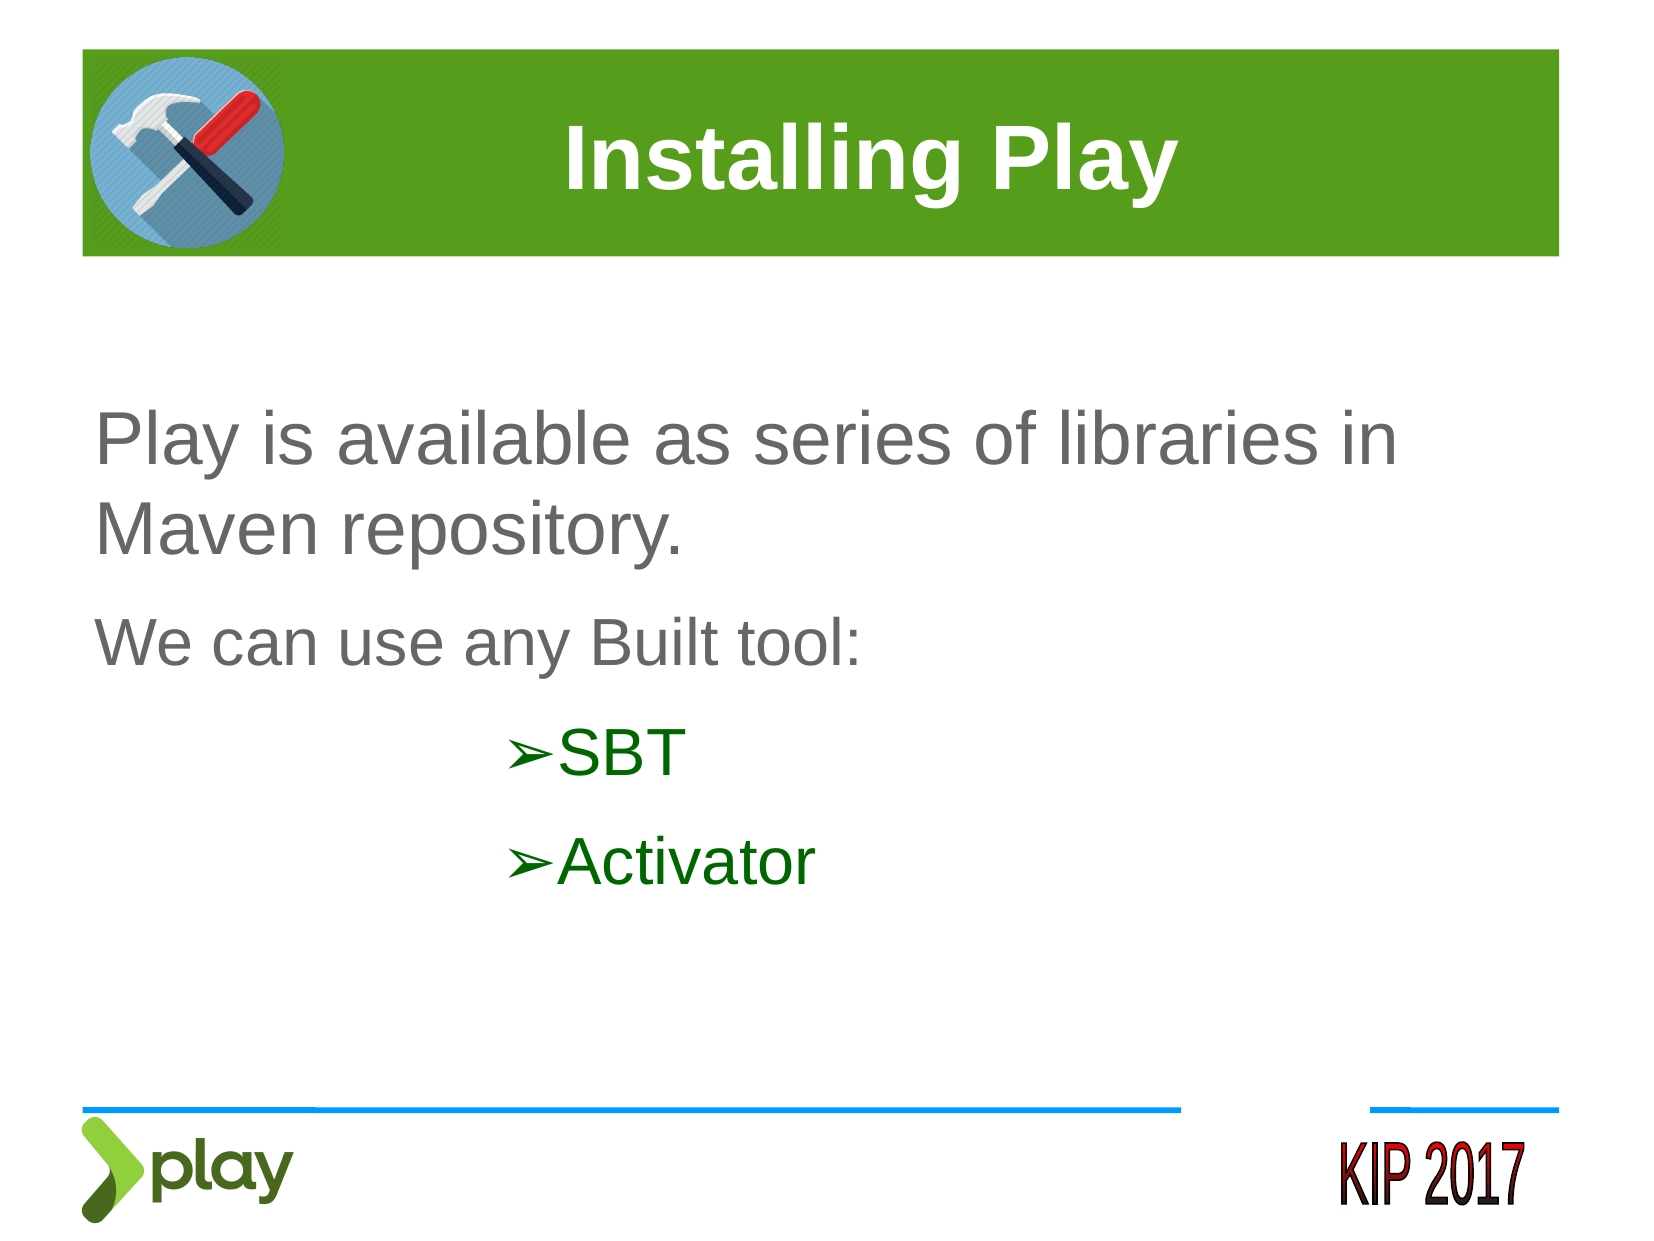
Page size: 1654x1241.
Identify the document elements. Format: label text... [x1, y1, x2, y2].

picture [68, 1111, 302, 1229]
picture [90, 57, 284, 249]
subtitle Play is available as series of libraries in Maven repository. We can use any Built tool: ➢SBT ➢Activator [94, 389, 1548, 1051]
title Installing Play [82, 49, 1560, 257]
